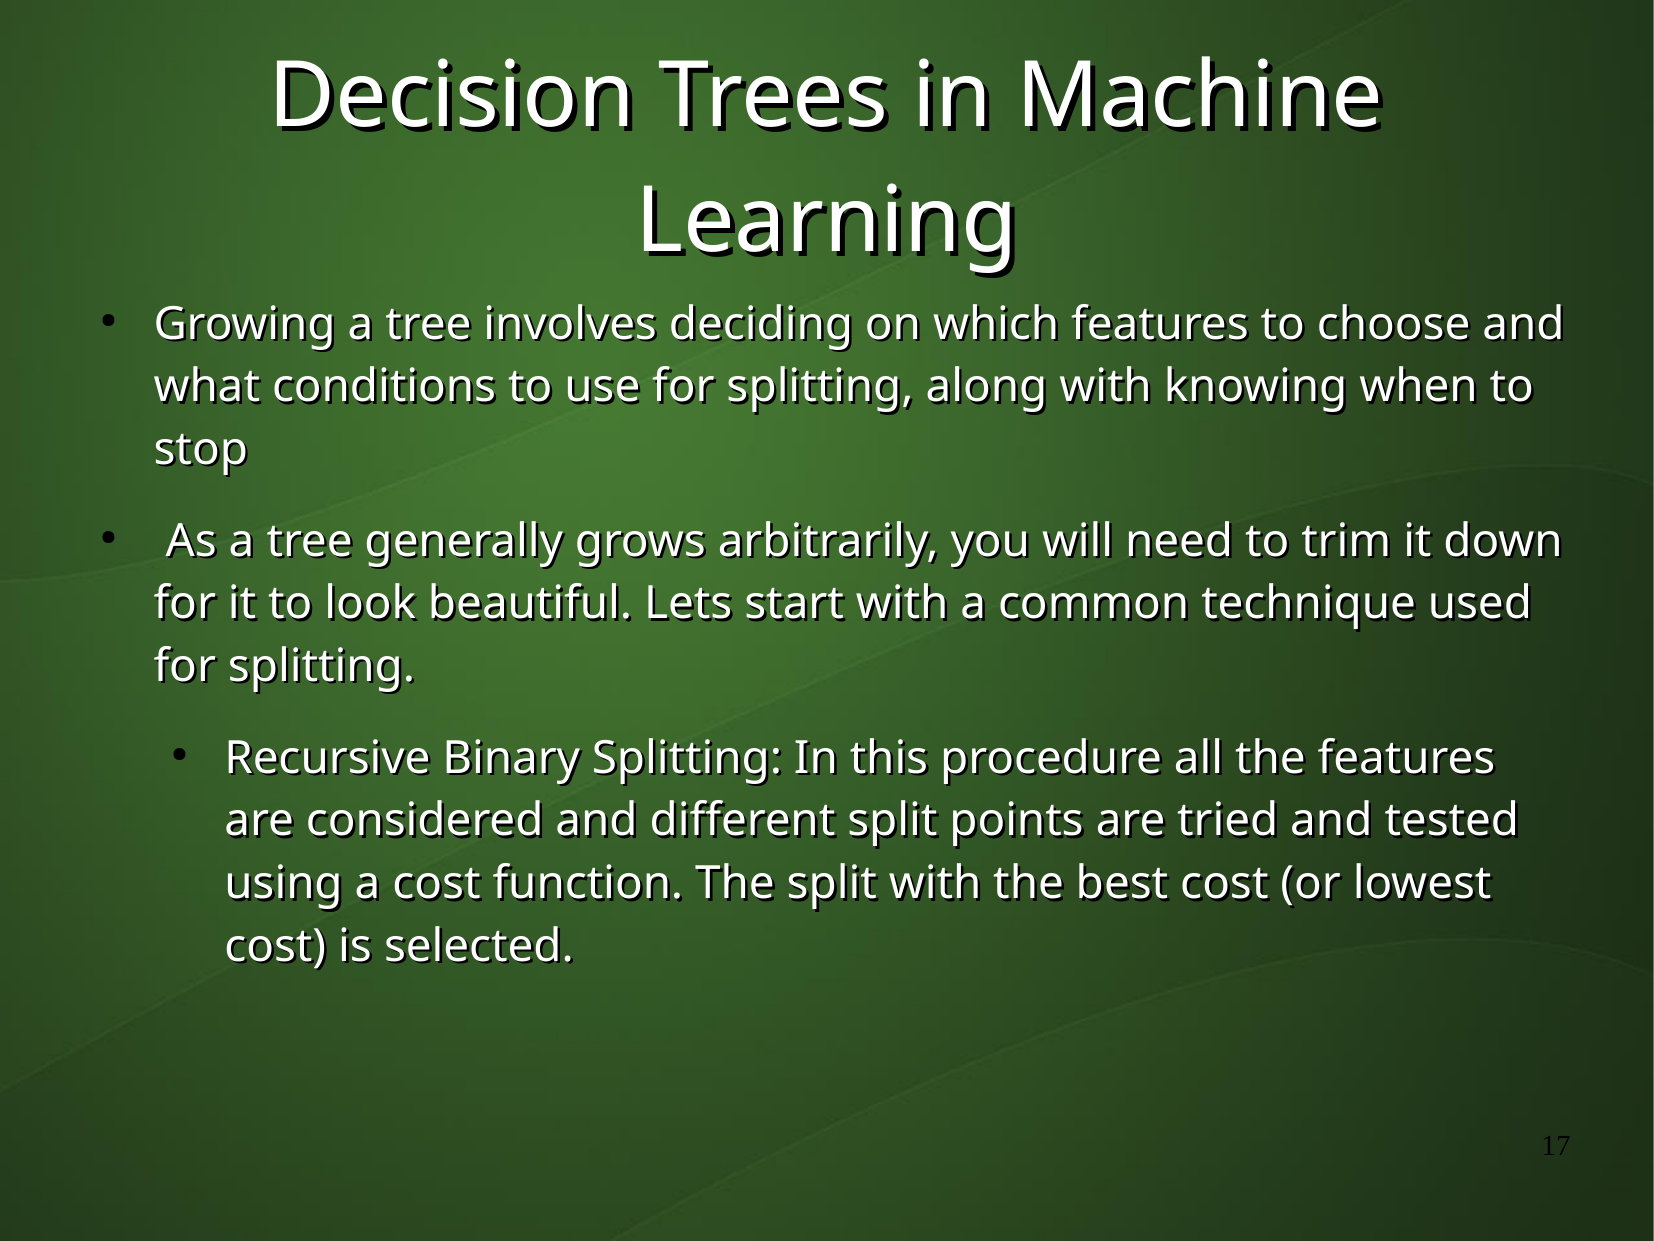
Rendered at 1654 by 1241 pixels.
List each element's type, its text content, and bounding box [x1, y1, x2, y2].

picture [0, 0, 1654, 1241]
list Growing a tree involves deciding on which features to choose and what conditions to use for splitting, along with knowing when to stop As a tree generally grows arbitrarily, you will need to trim it down for it to look beautiful. Lets start with a common technique used for splitting. Recursive Binary Splitting: In this procedure all the features are considered and different split points are tried and tested using a cost function. The split with the best cost (or lowest cost) is selected. [82, 290, 1571, 1010]
title Decision Trees in Machine Learning [82, 45, 1571, 261]
